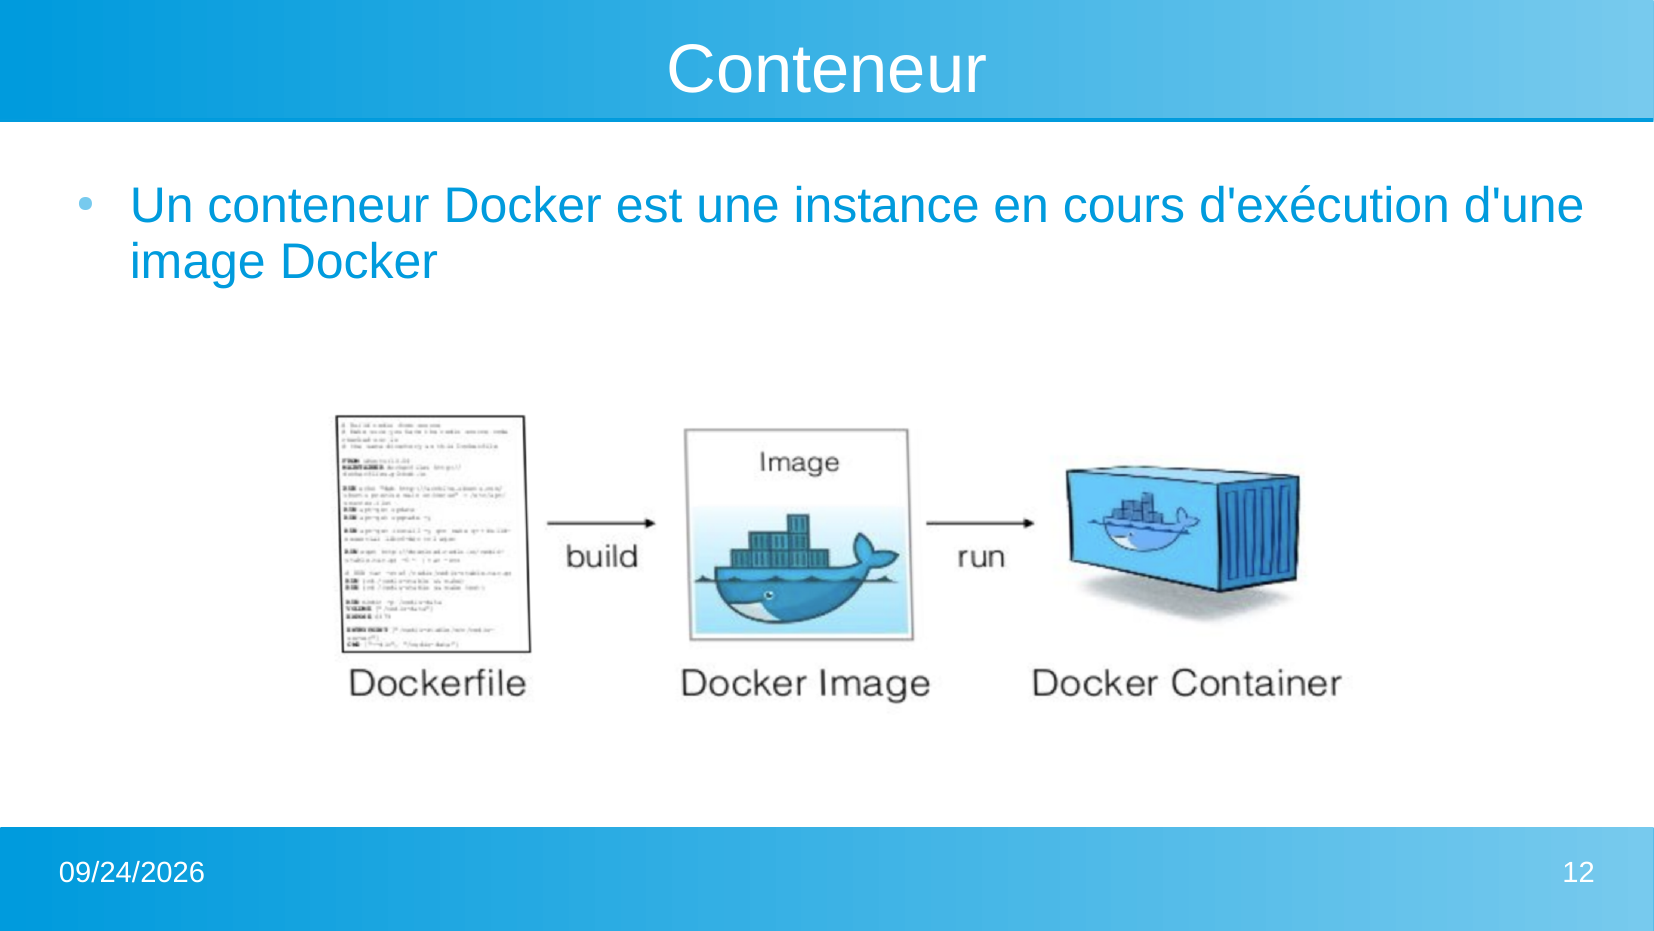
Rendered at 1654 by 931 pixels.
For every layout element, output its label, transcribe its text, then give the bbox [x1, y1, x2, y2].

title Conteneur [58, 0, 1595, 138]
list Un conteneur Docker est une instance en cours d'exécution d'une image Docker [58, 177, 1595, 768]
picture [261, 285, 1386, 792]
